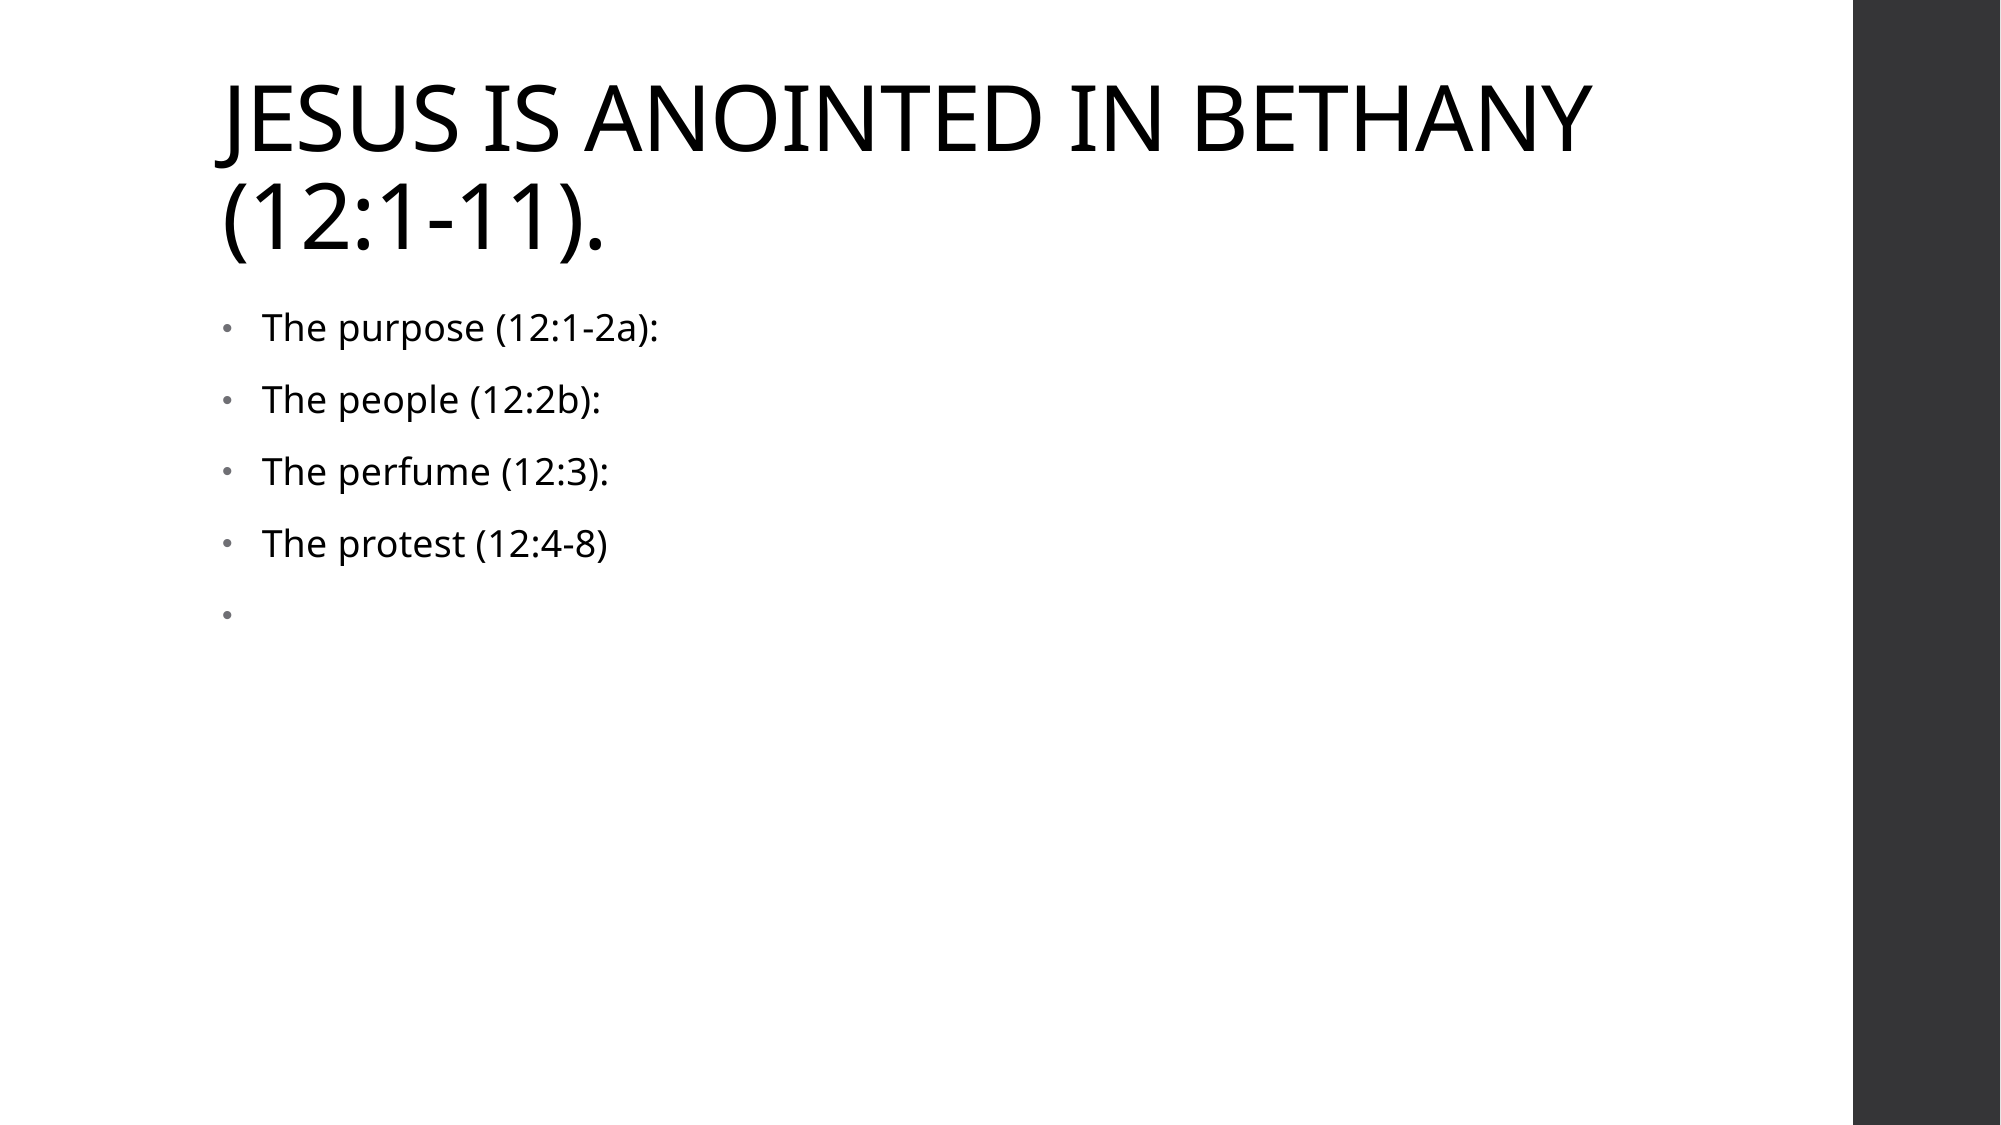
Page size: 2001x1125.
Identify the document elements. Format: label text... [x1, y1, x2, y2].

title JESUS IS ANOINTED IN BETHANY (12:1-11). [206, 60, 1797, 278]
list The purpose (12:1-2a): The people (12:2b): The perfume (12:3): The protest (12:4-8) [206, 299, 1617, 1014]
